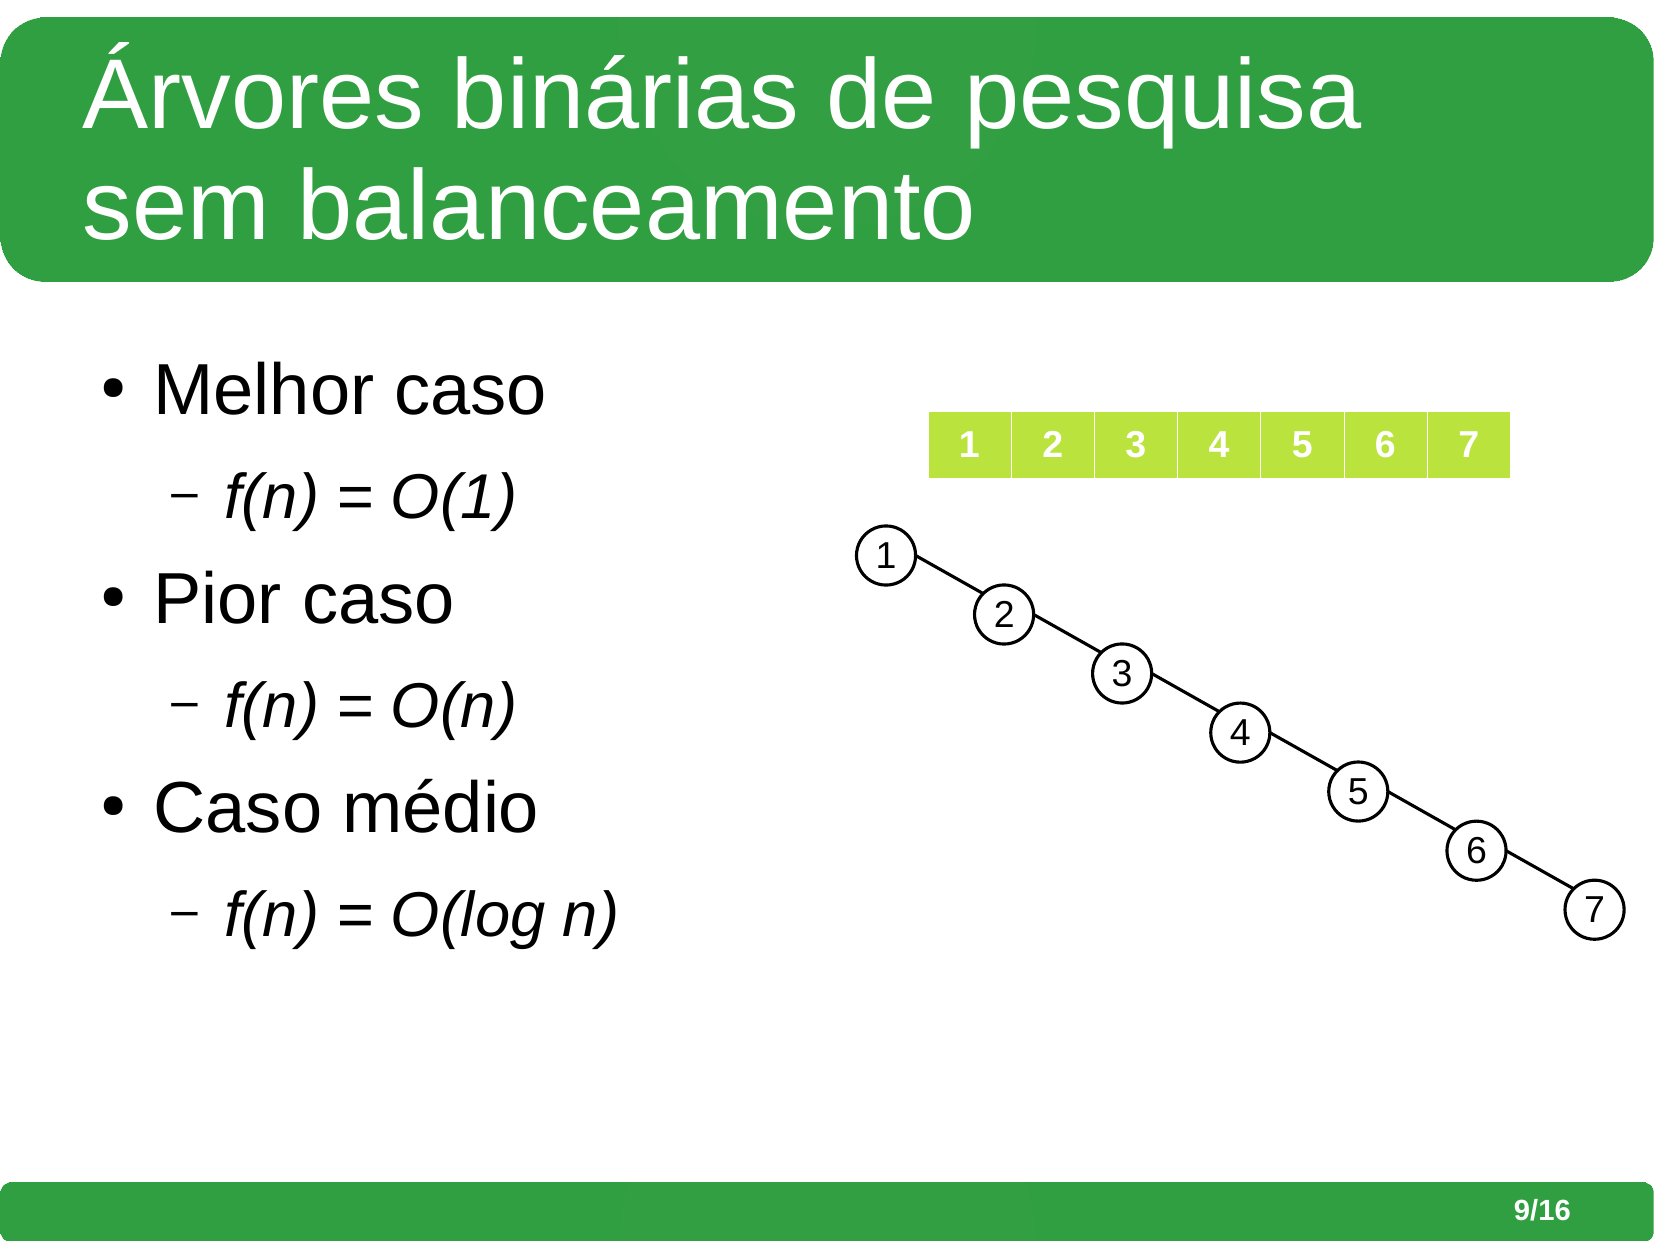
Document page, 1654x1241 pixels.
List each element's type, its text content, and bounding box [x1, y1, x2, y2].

text_box 6 [1446, 821, 1506, 881]
text_box 2 [974, 584, 1034, 645]
table_header 3 [1095, 412, 1177, 478]
text_box 1 [856, 525, 916, 586]
table_header 4 [1178, 412, 1260, 478]
text_box 7 [1565, 880, 1625, 940]
table_header 5 [1261, 412, 1344, 478]
table_header 6 [1345, 412, 1427, 478]
text_box 4 [1210, 703, 1270, 763]
text_box 5 [1328, 761, 1388, 822]
text_box 3 [1092, 643, 1152, 704]
table_header 7 [1428, 412, 1510, 478]
list Melhor caso f(n) = O(1) Pior caso f(n) = O(n) Caso médio f(n) = O(log n) [82, 349, 809, 1069]
table_header 1 [929, 412, 1011, 478]
title Árvores binárias de pesquisa sem balanceamento [82, 38, 1571, 261]
table_header 2 [1012, 412, 1094, 478]
